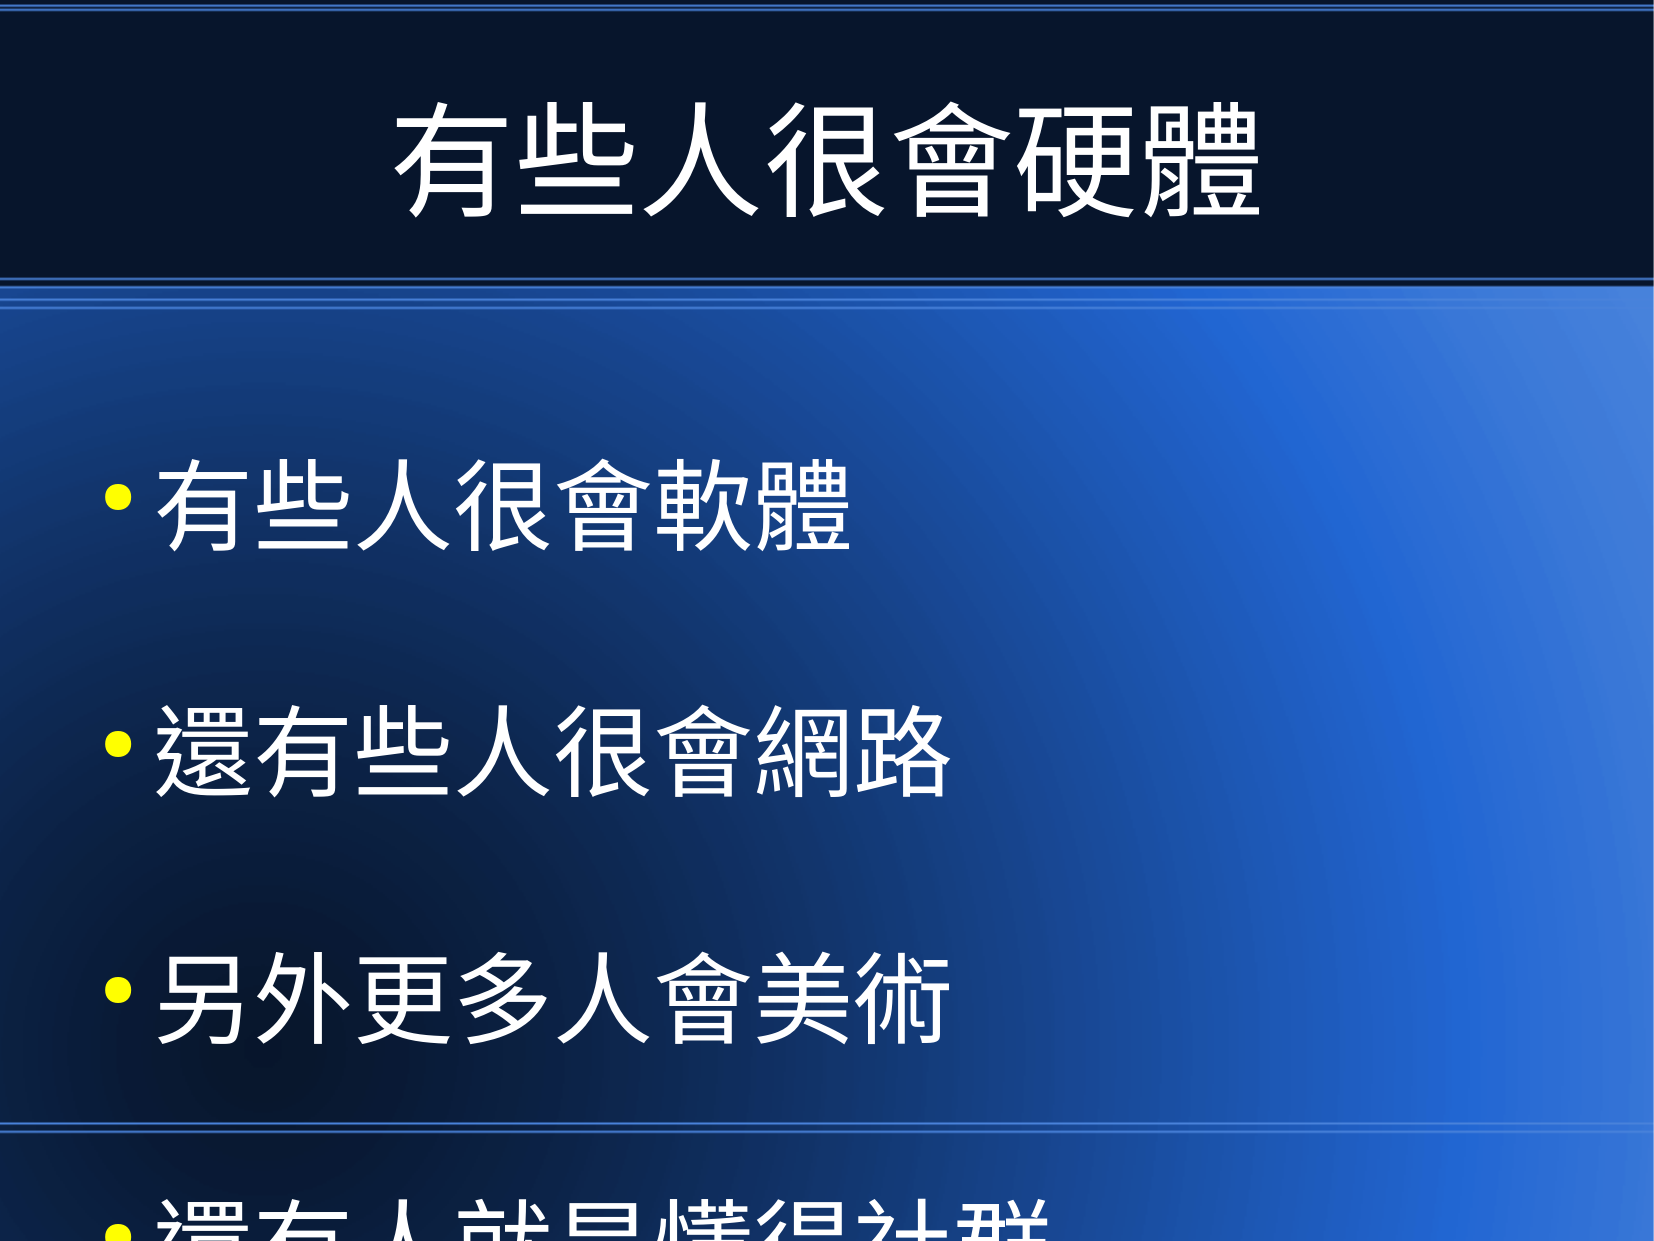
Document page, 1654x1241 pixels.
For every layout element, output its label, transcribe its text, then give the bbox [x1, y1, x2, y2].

title 有些人很會硬體 [82, 49, 1571, 257]
picture [0, 0, 1654, 1241]
list 有些人很會軟體 還有些人很會網路 另外更多人會美術 還有人就是懂得社群 [82, 355, 1571, 1241]
